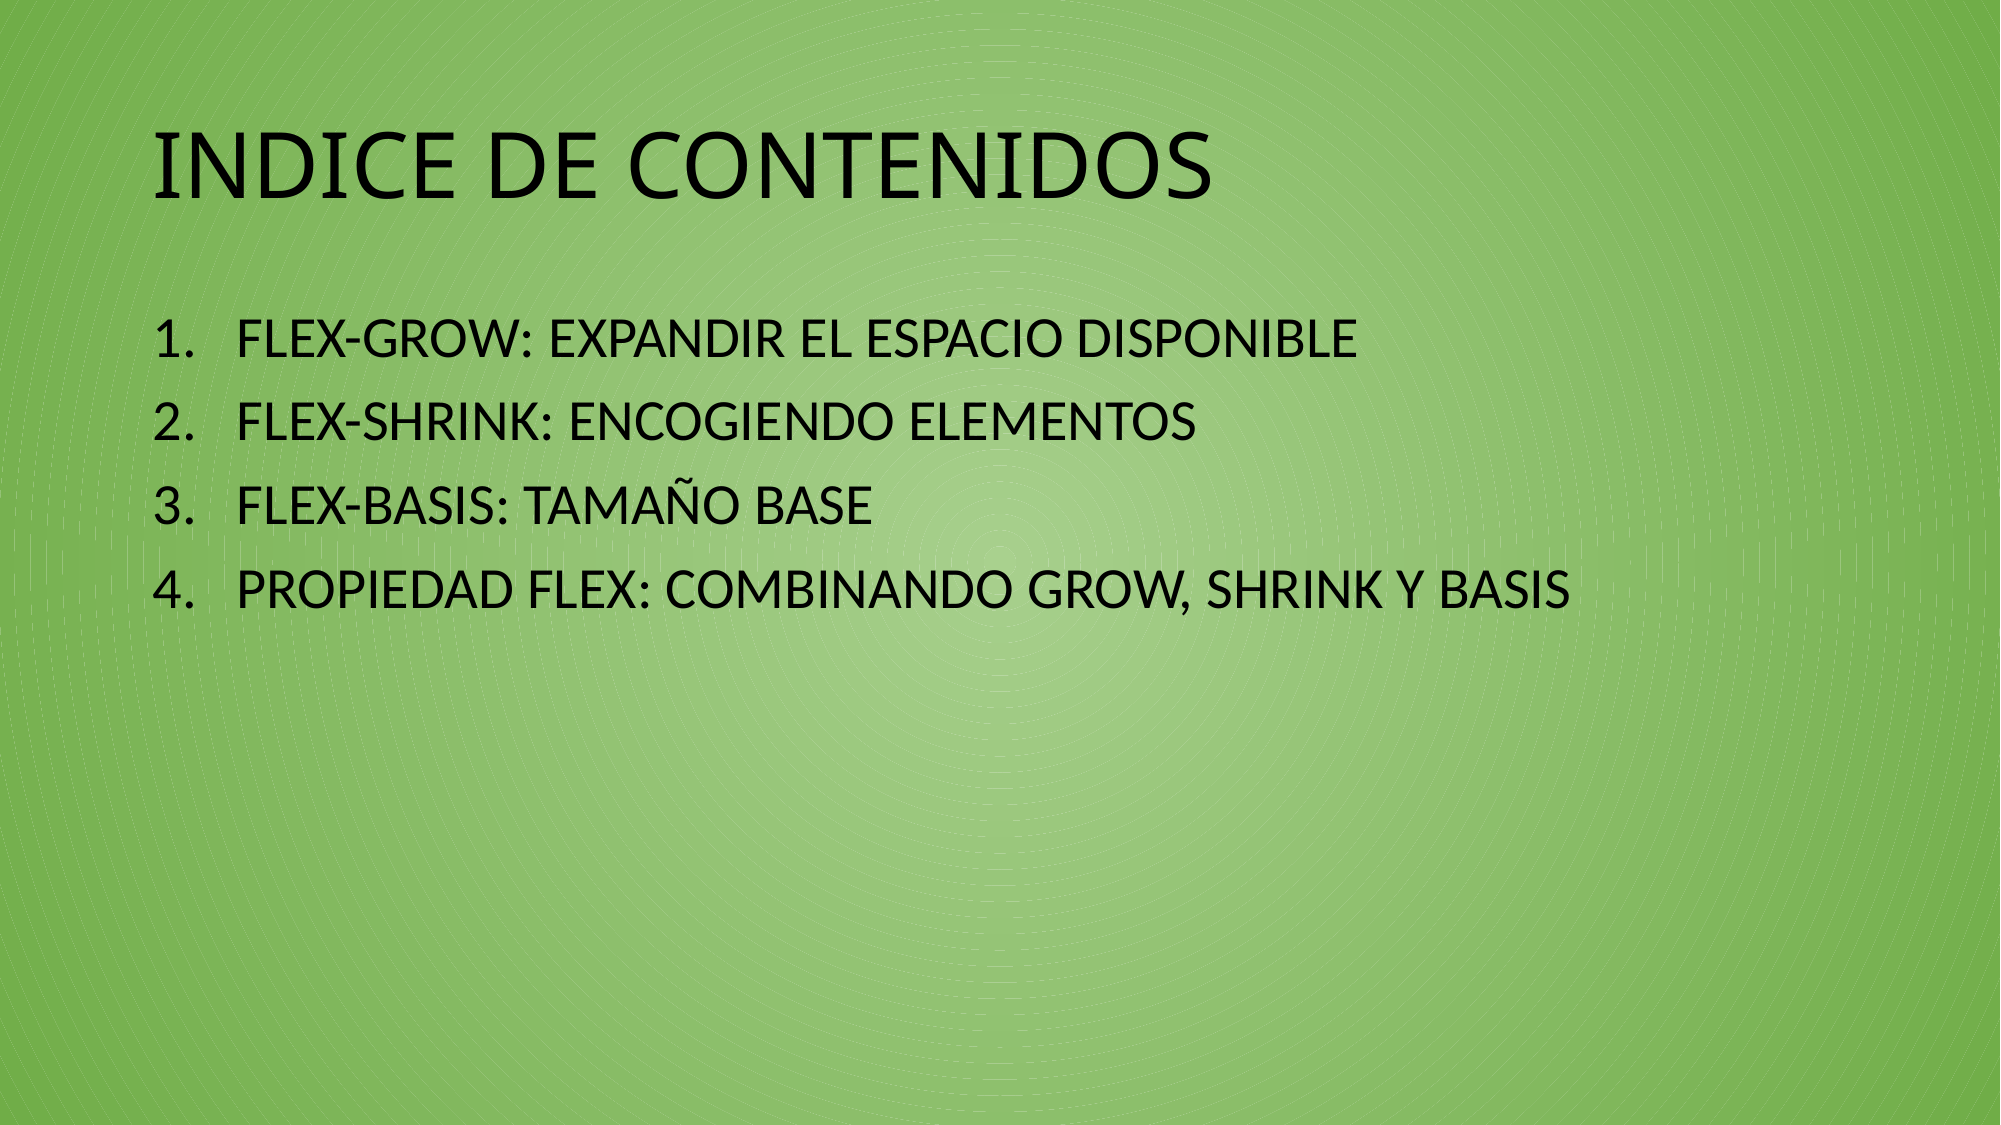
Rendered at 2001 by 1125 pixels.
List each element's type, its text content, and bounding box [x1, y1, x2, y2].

list FLEX-GROW: EXPANDIR EL ESPACIO DISPONIBLE FLEX-SHRINK: ENCOGIENDO ELEMENTOS FLEX-BASIS: TAMAÑO BASE PROPIEDAD FLEX: COMBINANDO GROW, SHRINK Y BASIS [137, 299, 1863, 1014]
title INDICE DE CONTENIDOS [137, 59, 1863, 278]
